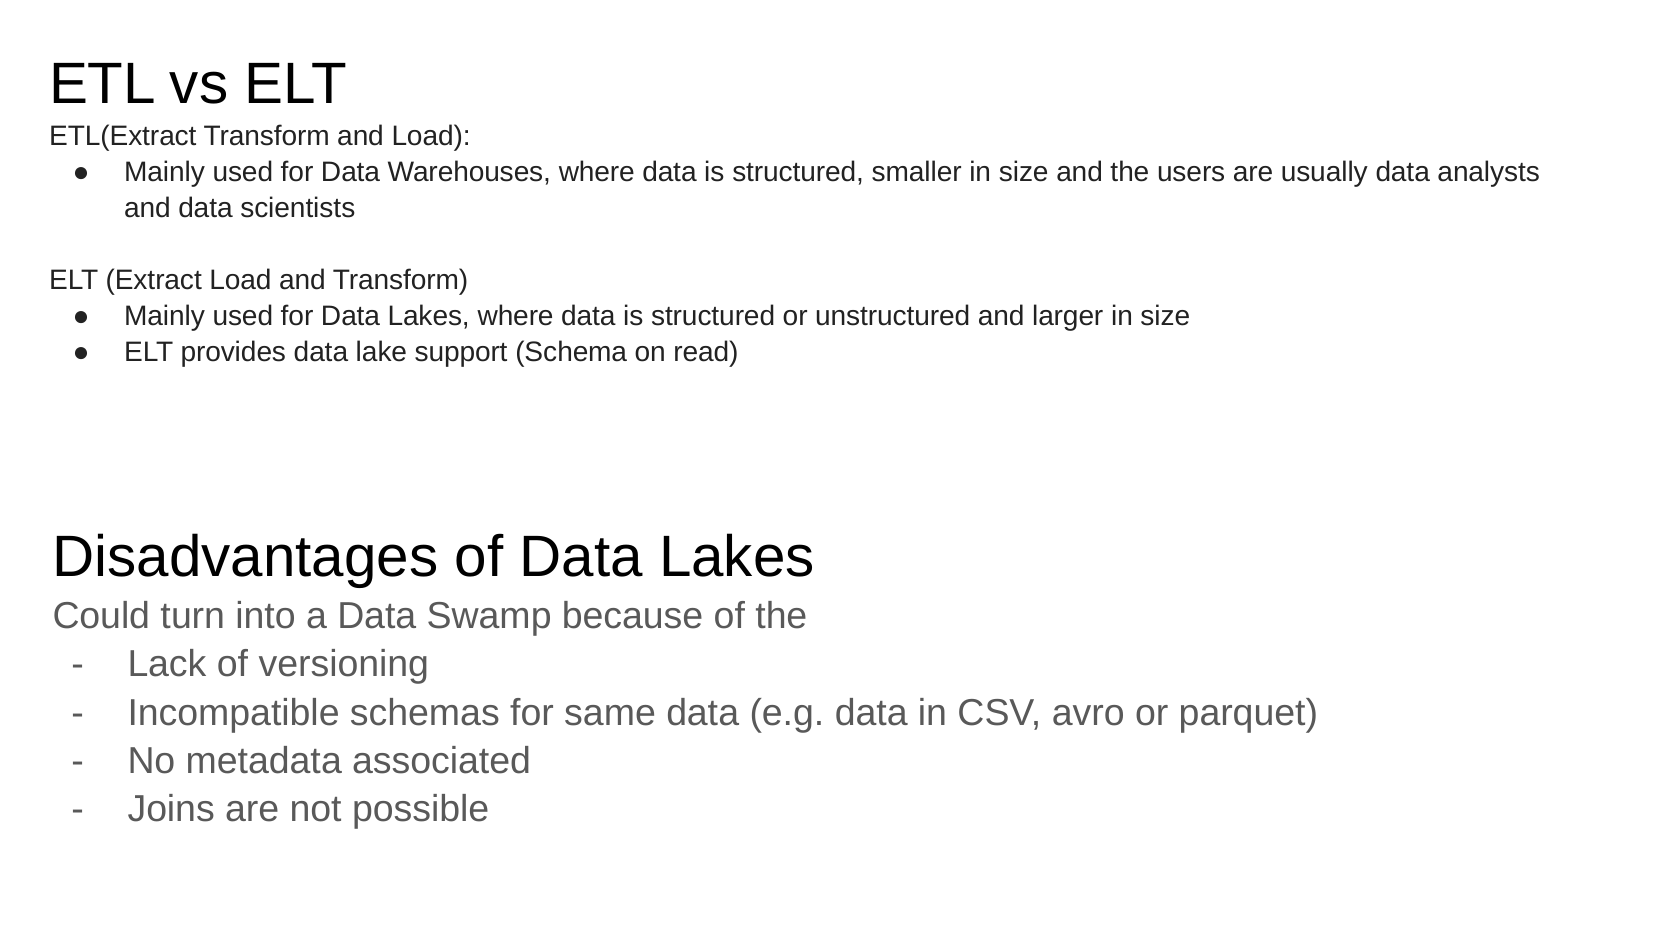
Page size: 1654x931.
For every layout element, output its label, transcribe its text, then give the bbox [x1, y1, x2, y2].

list Disadvantages of Data Lakes Could turn into a Data Swamp because of the Lack of versioning Incompatible schemas for same data (e.g. data in CSV, avro or parquet) No metadata associated Joins are not possible [37, 508, 1651, 863]
list ETL vs ELT ETL(Extract Transform and Load): Mainly used for Data Warehouses, where data is structured, smaller in size and the users are usually data analysts and data scientists ELT (Extract Load and Transform) Mainly used for Data Lakes, where data is structured or unstructured and larger in size ELT provides data lake support (Schema on read) [34, 26, 1576, 601]
